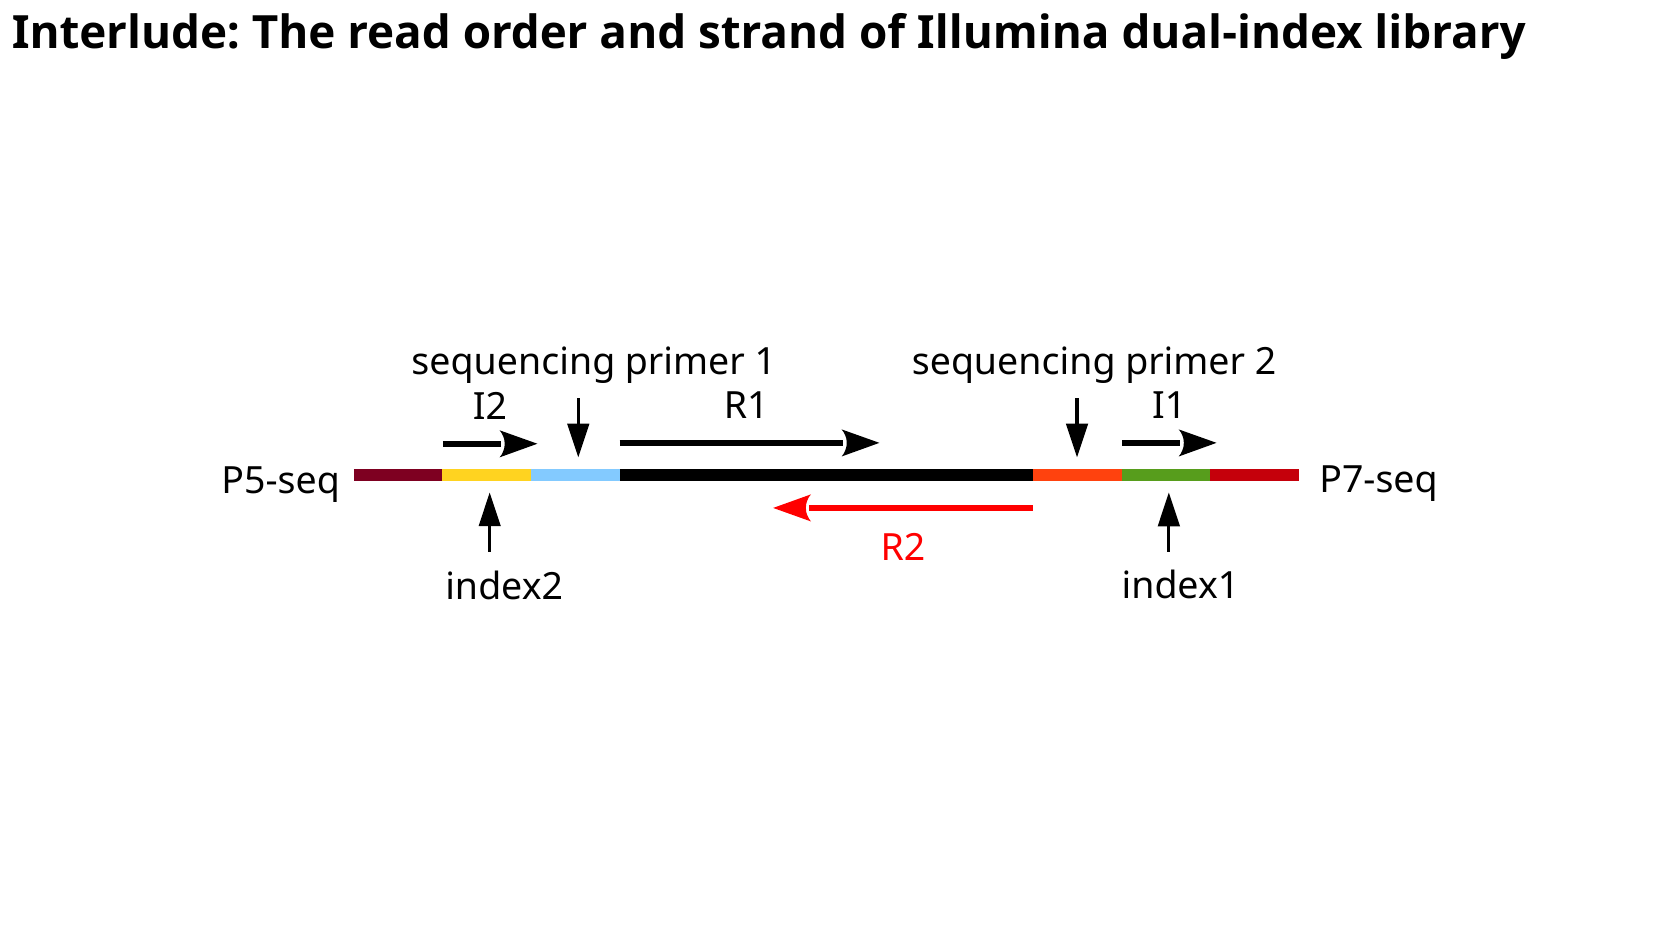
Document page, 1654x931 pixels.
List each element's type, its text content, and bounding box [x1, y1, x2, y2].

text_box sequencing primer 2 [897, 327, 1292, 394]
text_box index1 [1106, 551, 1255, 618]
text_box sequencing primer 1 [396, 327, 792, 394]
text_box I1 [1137, 371, 1202, 438]
text_box index2 [430, 551, 579, 618]
text_box P7-seq [1304, 445, 1453, 512]
title Interlude: The read order and strand of Illumina dual-index library [11, 0, 1642, 130]
text_box R1 [709, 371, 784, 438]
text_box P5-seq [206, 445, 355, 512]
text_box R2 [865, 512, 941, 579]
text_box I2 [458, 372, 523, 438]
